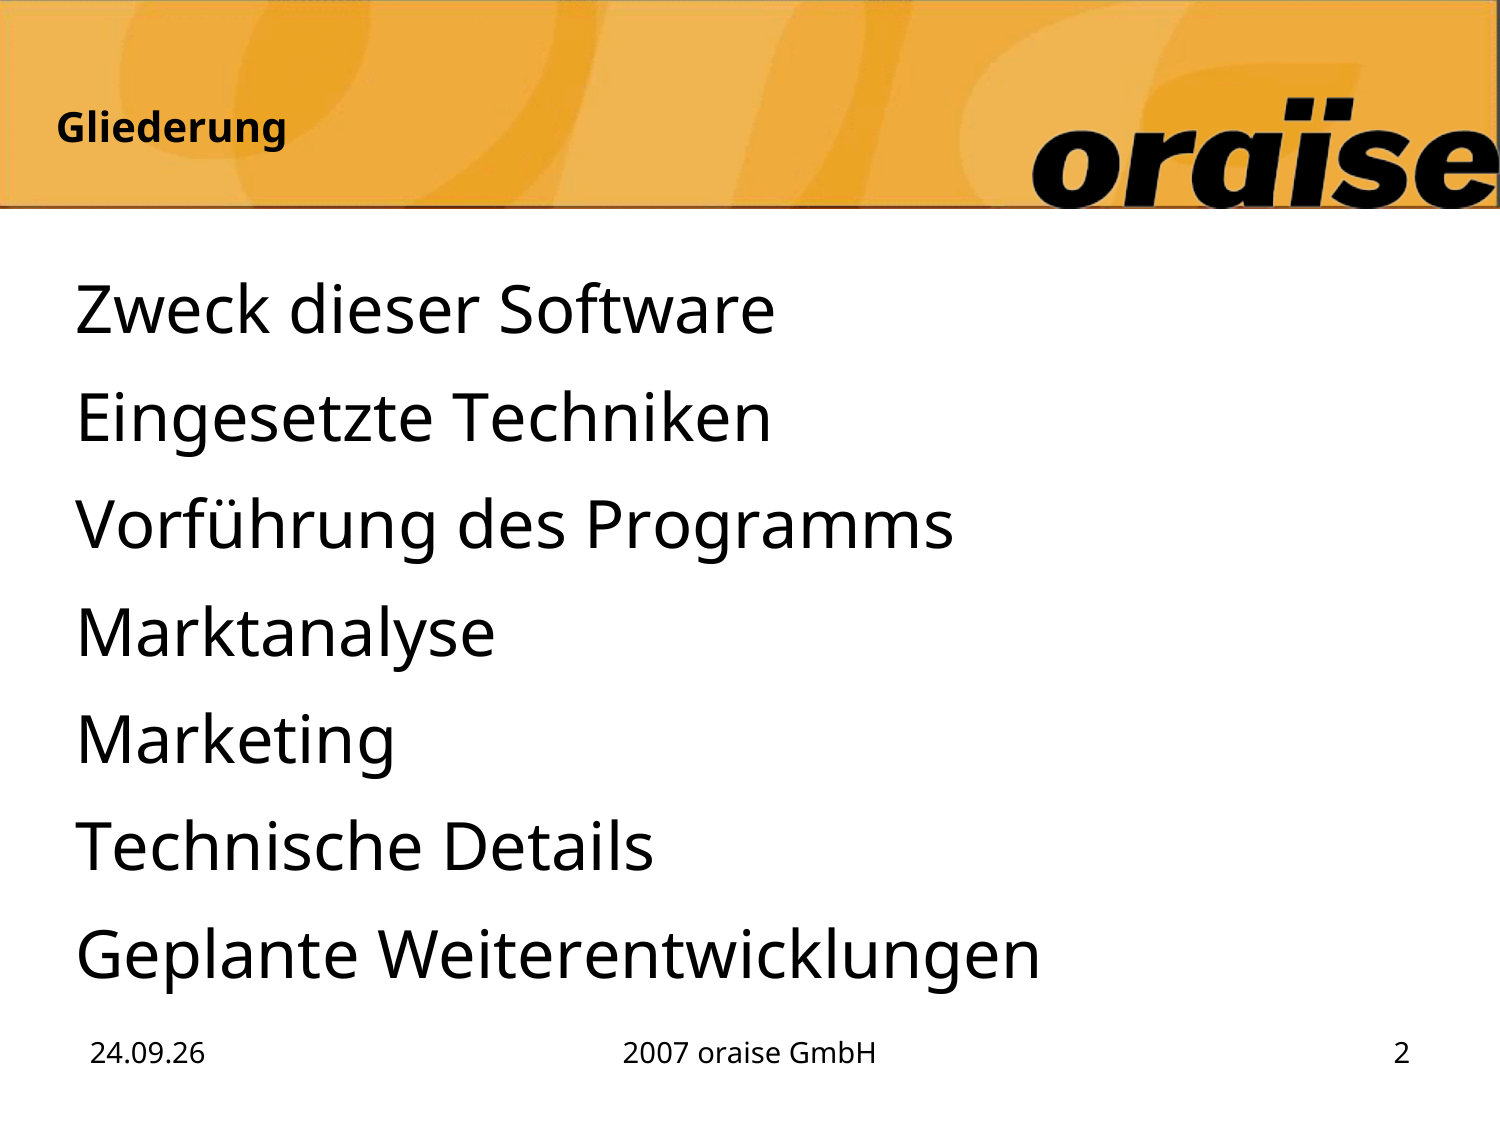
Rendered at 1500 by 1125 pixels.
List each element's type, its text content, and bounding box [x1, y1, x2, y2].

chart [0, 0, 1500, 209]
text_box Gliederung [41, 90, 975, 163]
list Zweck dieser Software Eingesetzte Techniken Vorführung des Programms Marktanalyse Marketing Technische Details Geplante Weiterentwicklungen [75, 262, 1426, 991]
picture [1032, 97, 1500, 209]
